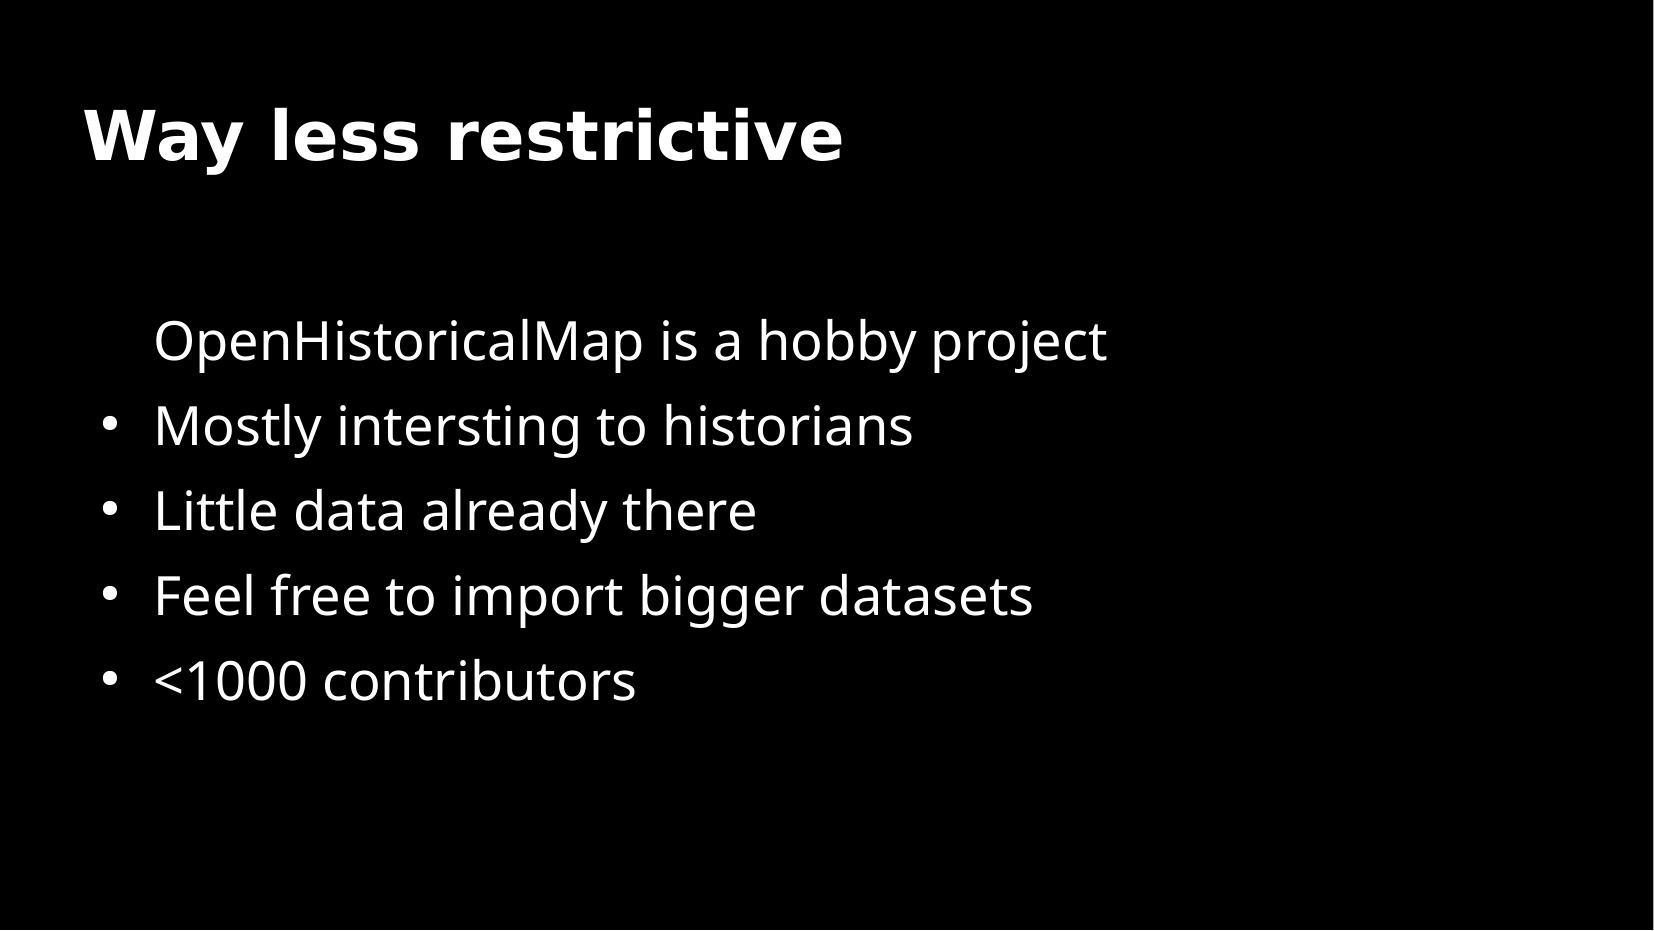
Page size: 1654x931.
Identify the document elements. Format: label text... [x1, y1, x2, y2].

list OpenHistoricalMap is a hobby project Mostly intersting to historians Little data already there Feel free to import bigger datasets <1000 contributors [82, 217, 1571, 758]
title Way less restrictive [82, 59, 1571, 215]
